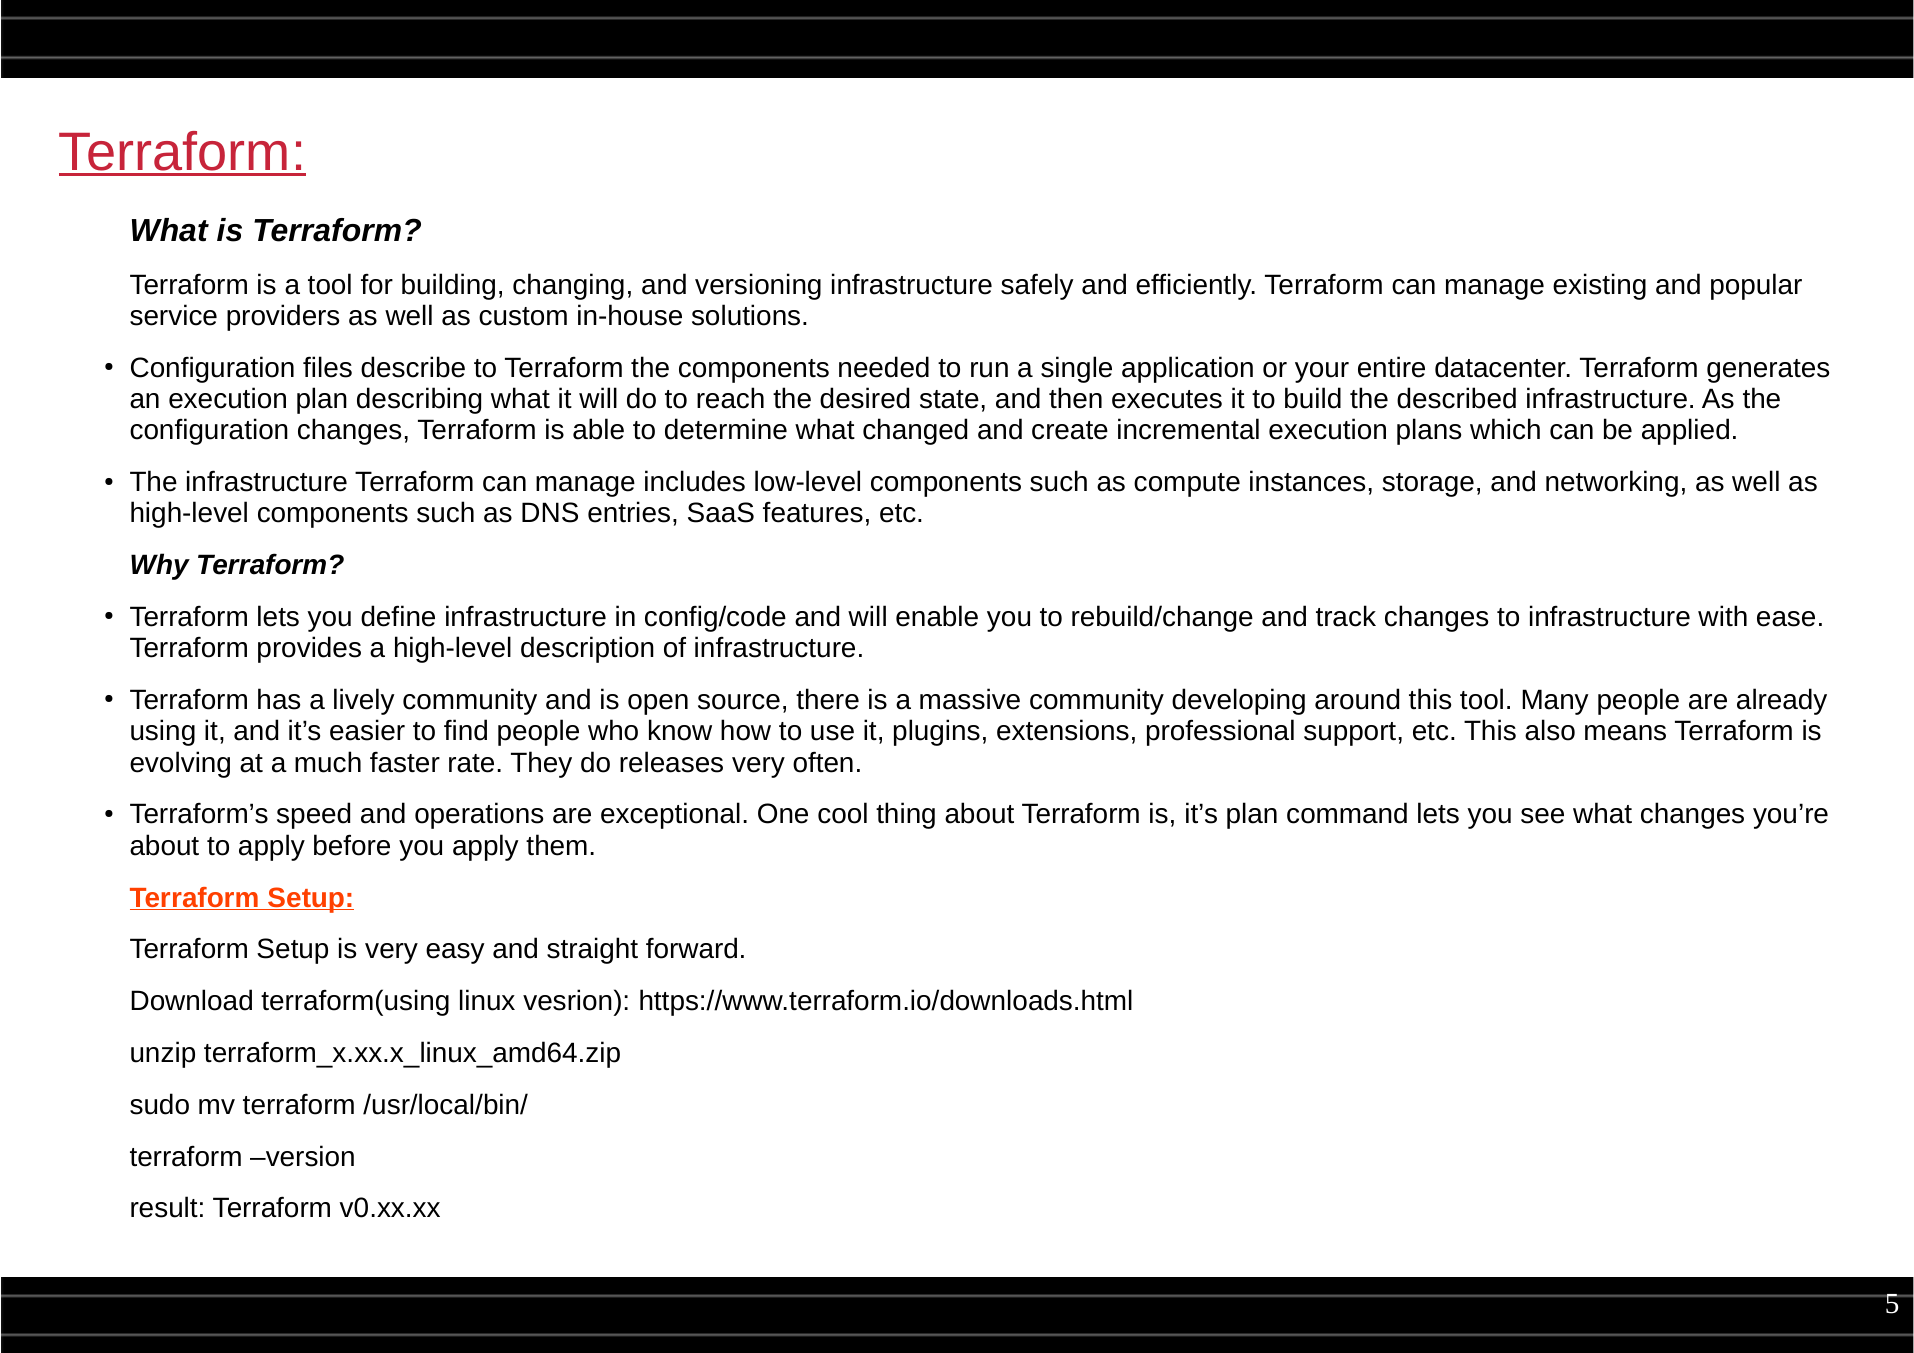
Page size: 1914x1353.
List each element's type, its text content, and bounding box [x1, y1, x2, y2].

list What is Terraform? Terraform is a tool for building, changing, and versioning infrastructure safely and efficiently. Terraform can manage existing and popular service providers as well as custom in-house solutions. Configuration files describe to Terraform the components needed to run a single application or your entire datacenter. Terraform generates an execution plan describing what it will do to reach the desired state, and then executes it to build the described infrastructure. As the configuration changes, Terraform is able to determine what changed and create incremental execution plans which can be applied. The infrastructure Terraform can manage includes low-level components such as compute instances, storage, and networking, as well as high-level components such as DNS entries, SaaS features, etc. Why Terraform? Terraform lets you define infrastructure in config/code and will enable you to rebuild/change and track changes to infrastructure with ease. Terraform provides a high-level description of infrastructure. Terraform has a lively community and is open source, there is a massive community developing around this tool. Many people are already using it, and it’s easier to find people who know how to use it, plugins, extensions, professional support, etc. This also means Terraform is evolving at a much faster rate. They do releases very often. Terraform’s speed and operations are exceptional. One cool thing about Terraform is, it’s plan command lets you see what changes you’re about to apply before you apply them. Terraform Setup: Terraform Setup is very easy and straight forward. Download terraform(using linux vesrion): https://www.terraform.io/downloads.html unzip terraform_x.xx.x_linux_amd64.zip sudo mv terraform /usr/local/bin/ terraform –version result: Terraform v0.xx.xx [95, 212, 1867, 1241]
picture [1, 1277, 1914, 1353]
title Terraform: [59, 89, 520, 213]
picture [1, 0, 1914, 78]
